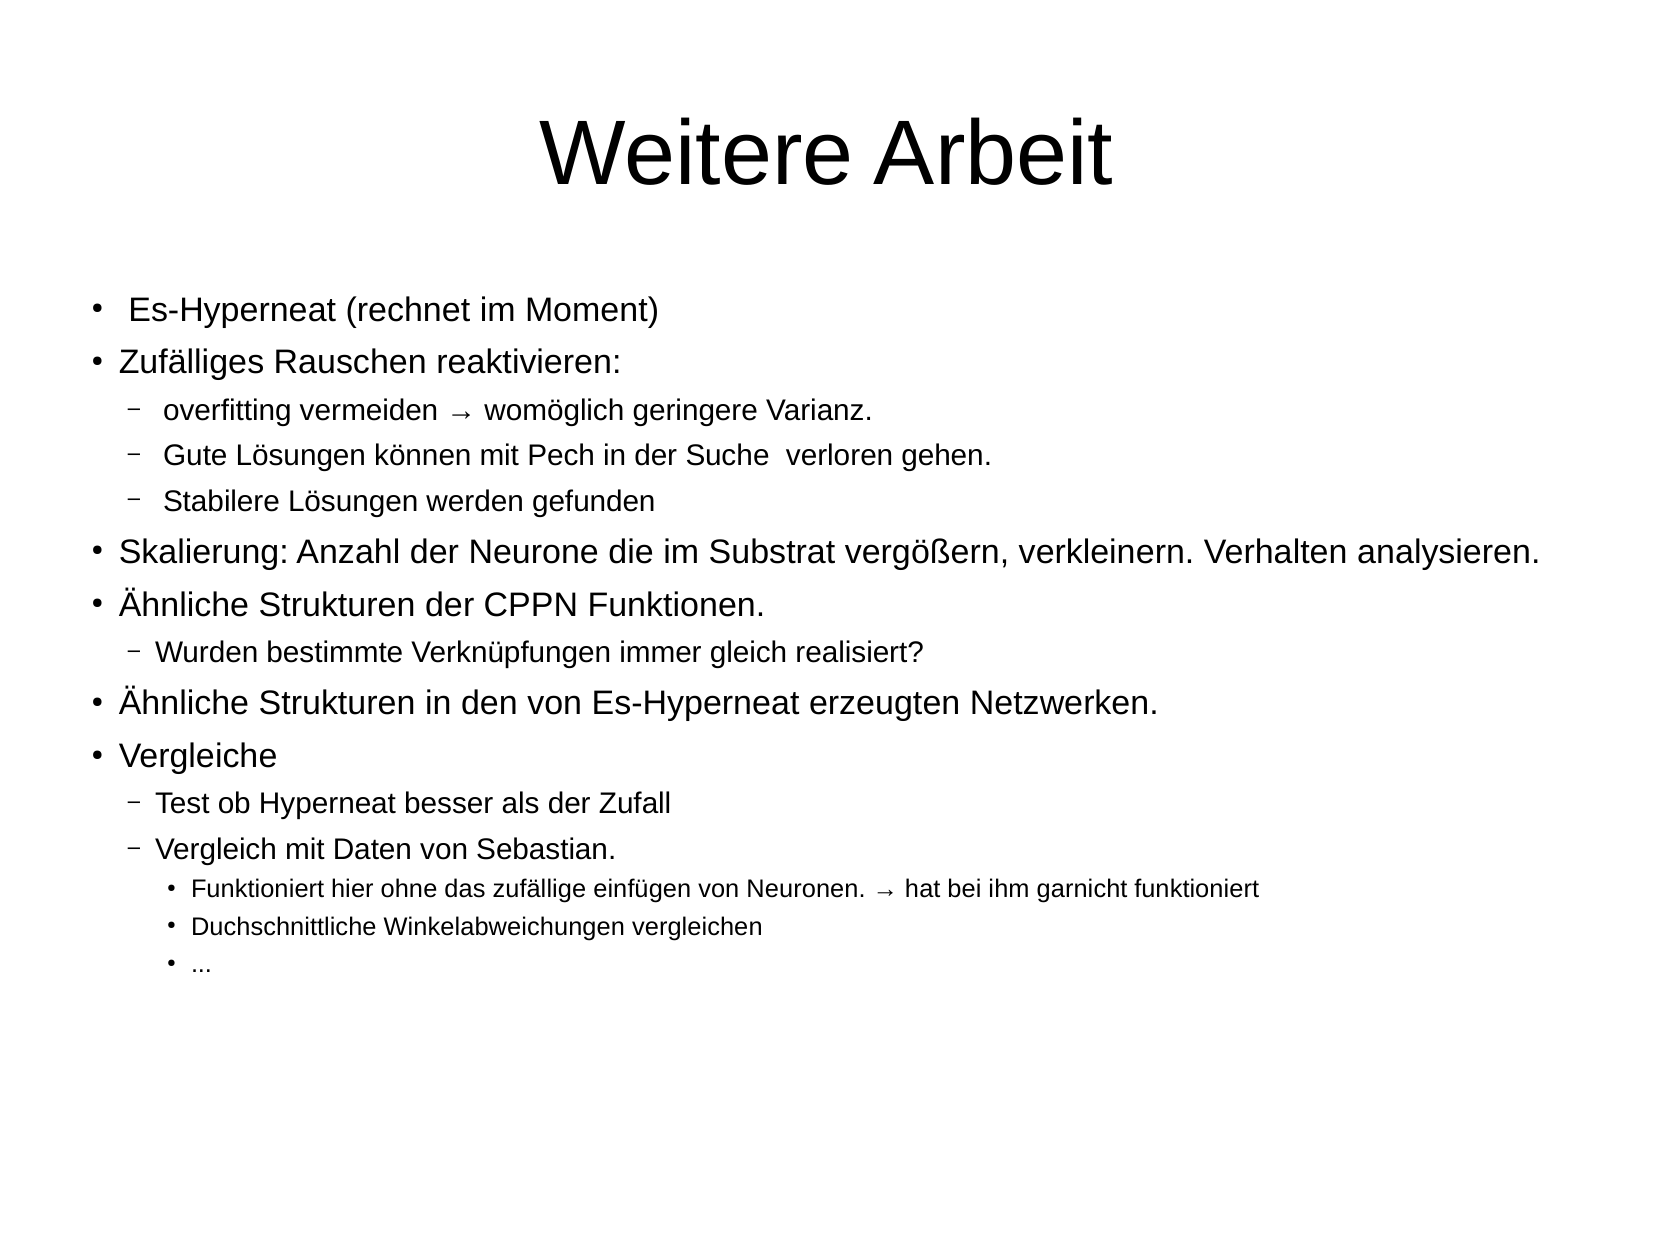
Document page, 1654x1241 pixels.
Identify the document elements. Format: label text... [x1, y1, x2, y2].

list Es-Hyperneat (rechnet im Moment) Zufälliges Rauschen reaktivieren: overfitting vermeiden → womöglich geringere Varianz. Gute Lösungen können mit Pech in der Suche verloren gehen. Stabilere Lösungen werden gefunden Skalierung: Anzahl der Neurone die im Substrat vergößern, verkleinern. Verhalten analysieren. Ähnliche Strukturen der CPPN Funktionen. Wurden bestimmte Verknüpfungen immer gleich realisiert? Ähnliche Strukturen in den von Es-Hyperneat erzeugten Netzwerken. Vergleiche Test ob Hyperneat besser als der Zufall Vergleich mit Daten von Sebastian. Funktioniert hier ohne das zufällige einfügen von Neuronen. → hat bei ihm garnicht funktioniert Duchschnittliche Winkelabweichungen vergleichen ... [82, 290, 1571, 1010]
title Weitere Arbeit [82, 49, 1571, 257]
